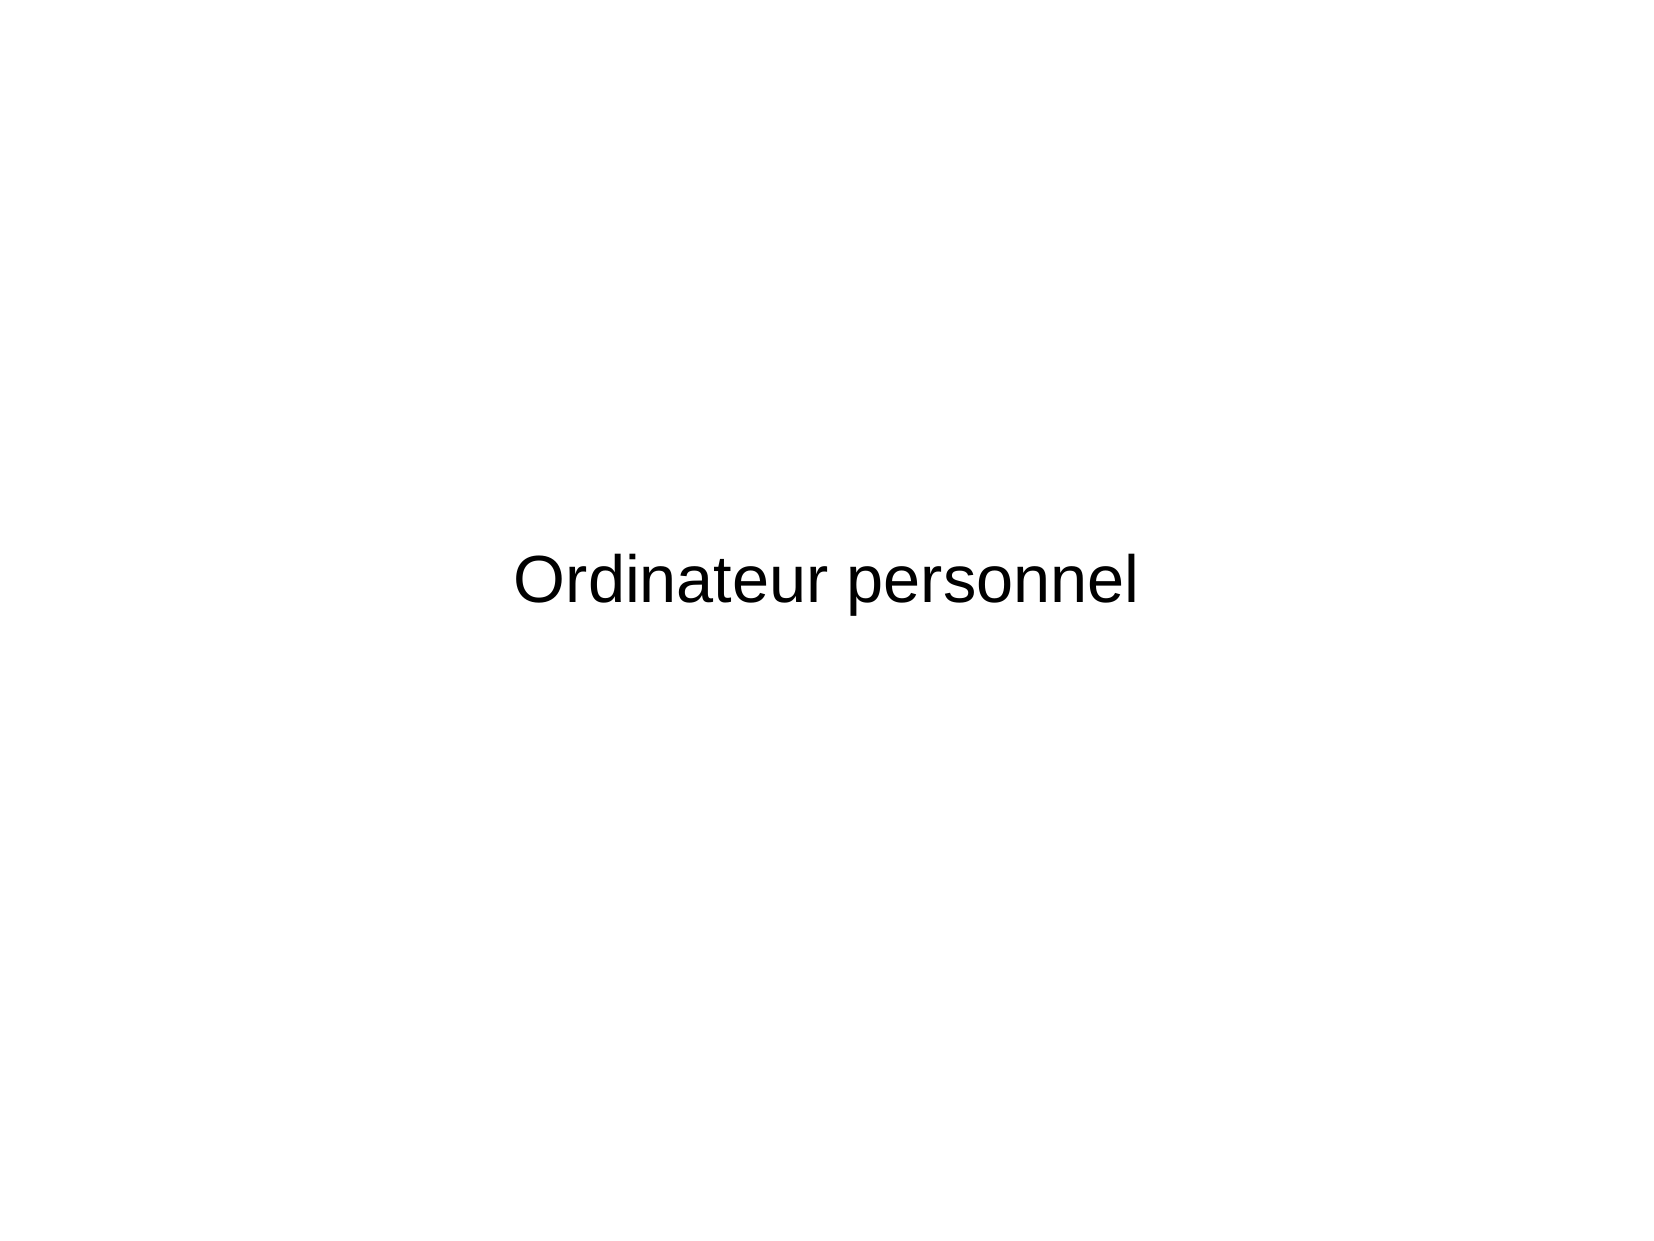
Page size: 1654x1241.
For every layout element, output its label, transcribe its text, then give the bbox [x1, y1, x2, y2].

subtitle Ordinateur personnel [82, 49, 1571, 1109]
